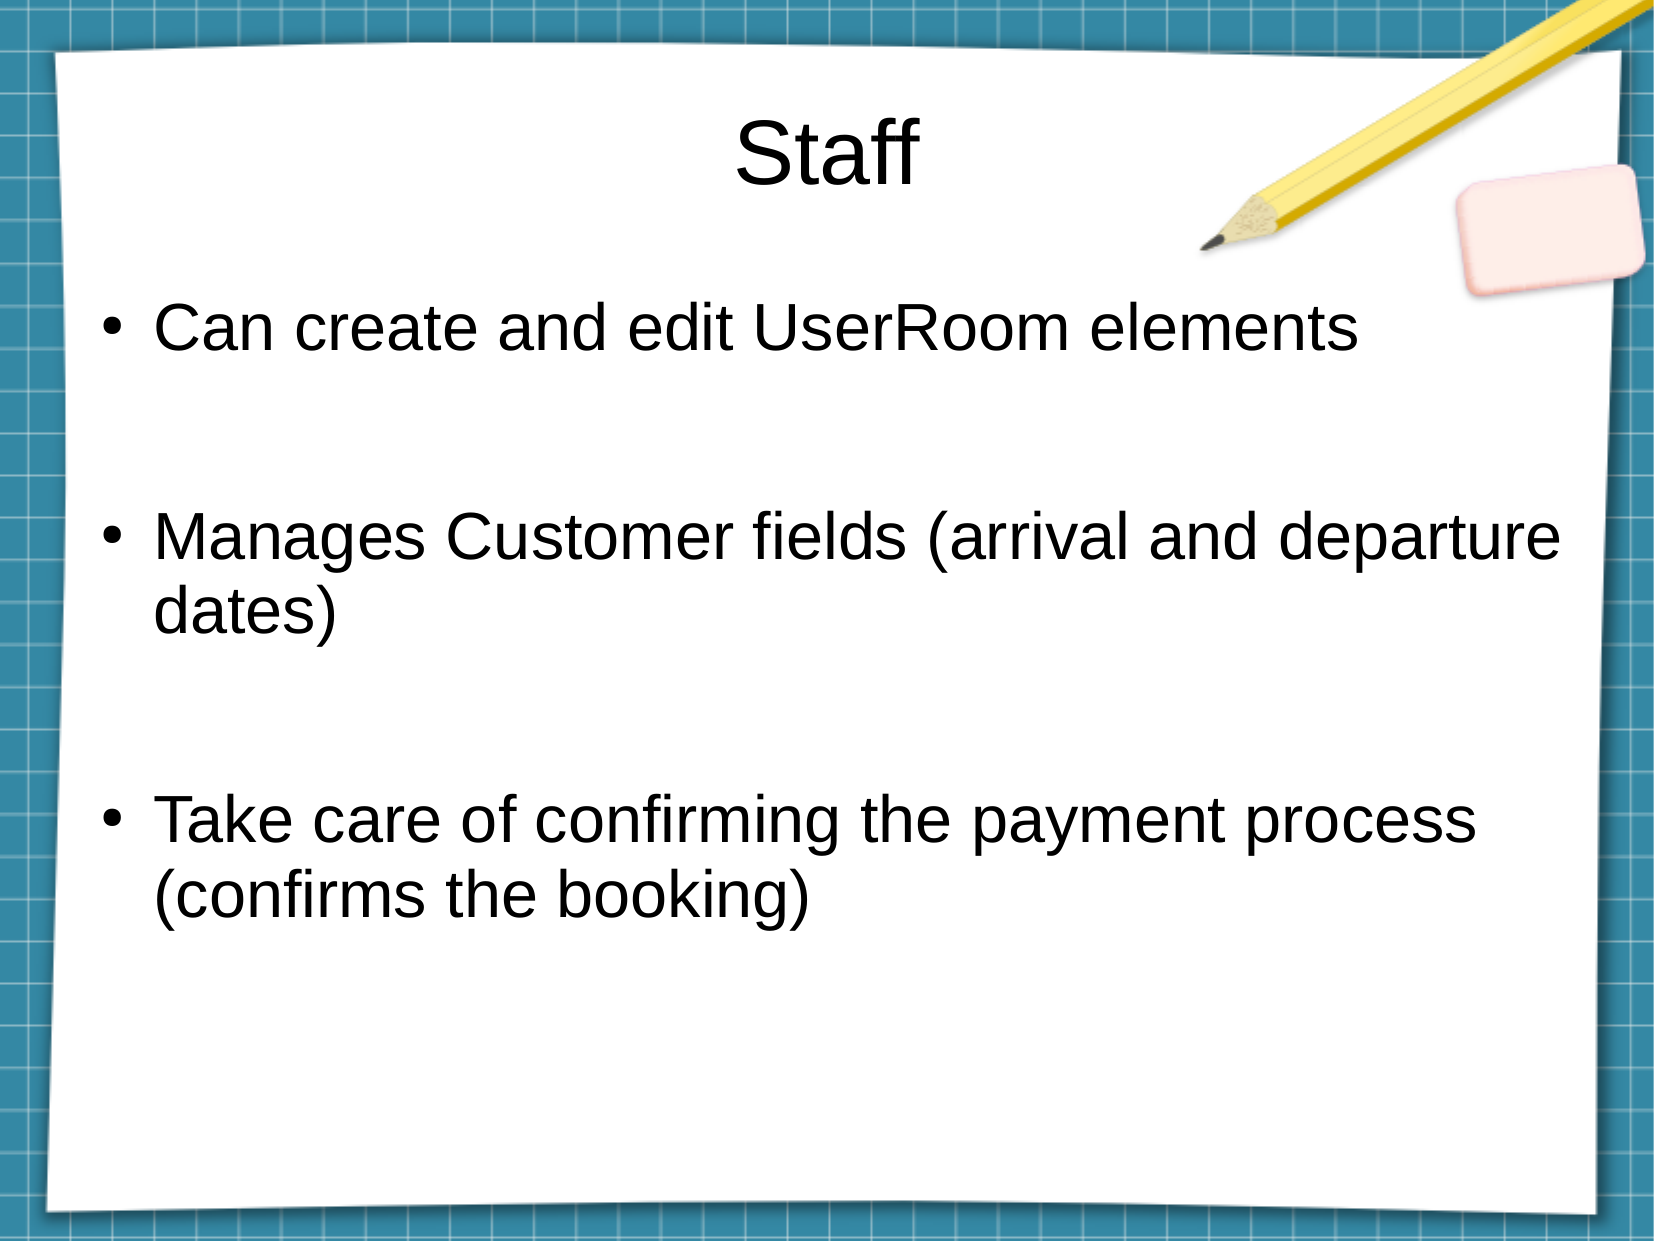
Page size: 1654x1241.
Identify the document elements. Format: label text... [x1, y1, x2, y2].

list Can create and edit UserRoom elements Manages Customer fields (arrival and departure dates) Take care of confirming the payment process (confirms the booking) [82, 290, 1571, 1010]
title Staff [82, 49, 1571, 257]
picture [0, 0, 1654, 1241]
